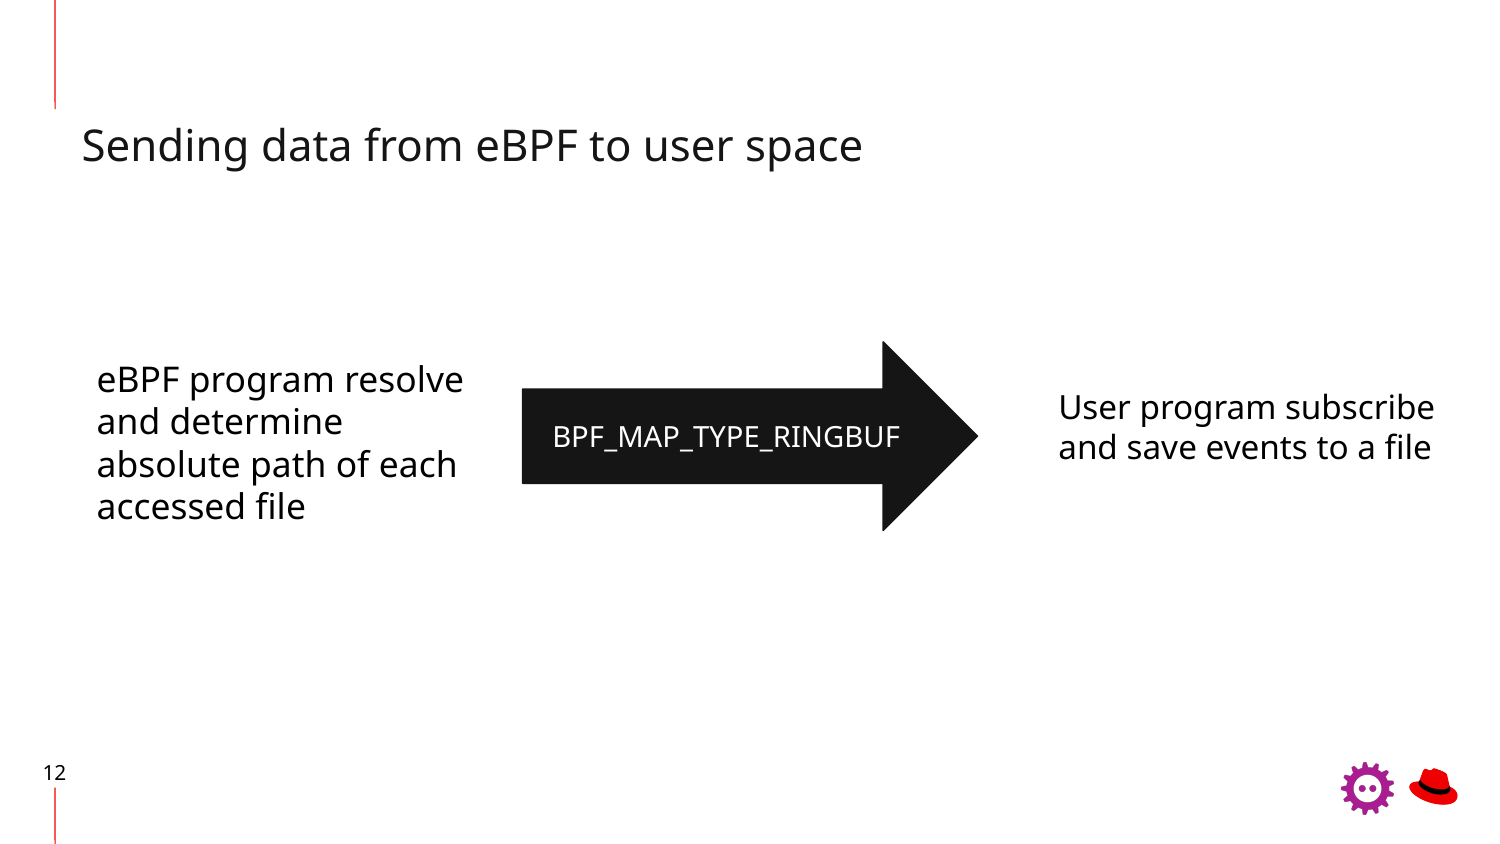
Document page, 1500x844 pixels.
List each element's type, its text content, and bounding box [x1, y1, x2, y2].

picture [1409, 768, 1458, 805]
text_box eBPF program resolve and determine absolute path of each accessed file [81, 341, 501, 531]
picture [1341, 762, 1394, 815]
slide_number <number> [20, 774, 89, 788]
text_box User program subscribe and save events to a file [1043, 371, 1462, 502]
title Sending data from eBPF to user space [81, 101, 1044, 153]
text_box BPF_MAP_TYPE_RINGBUF [522, 341, 978, 531]
